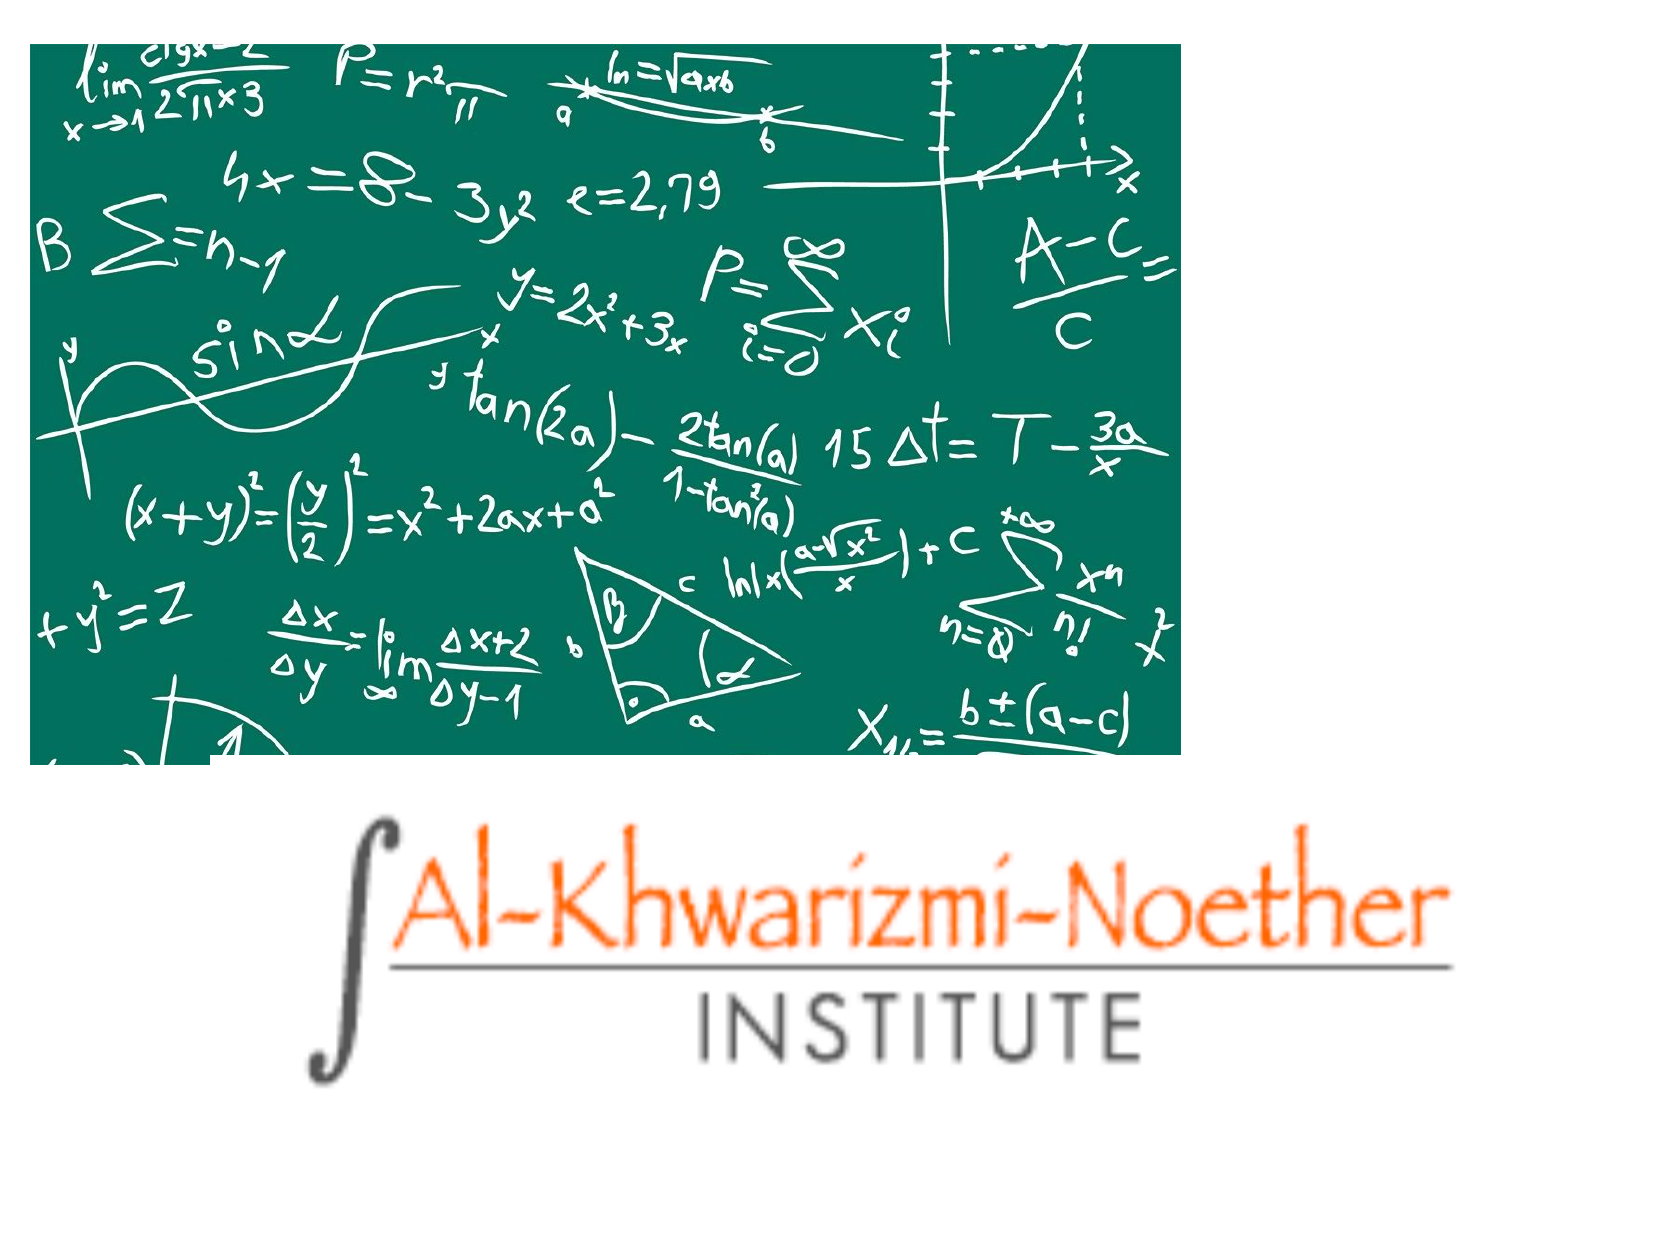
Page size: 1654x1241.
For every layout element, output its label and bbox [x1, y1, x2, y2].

picture [30, 44, 1582, 1141]
